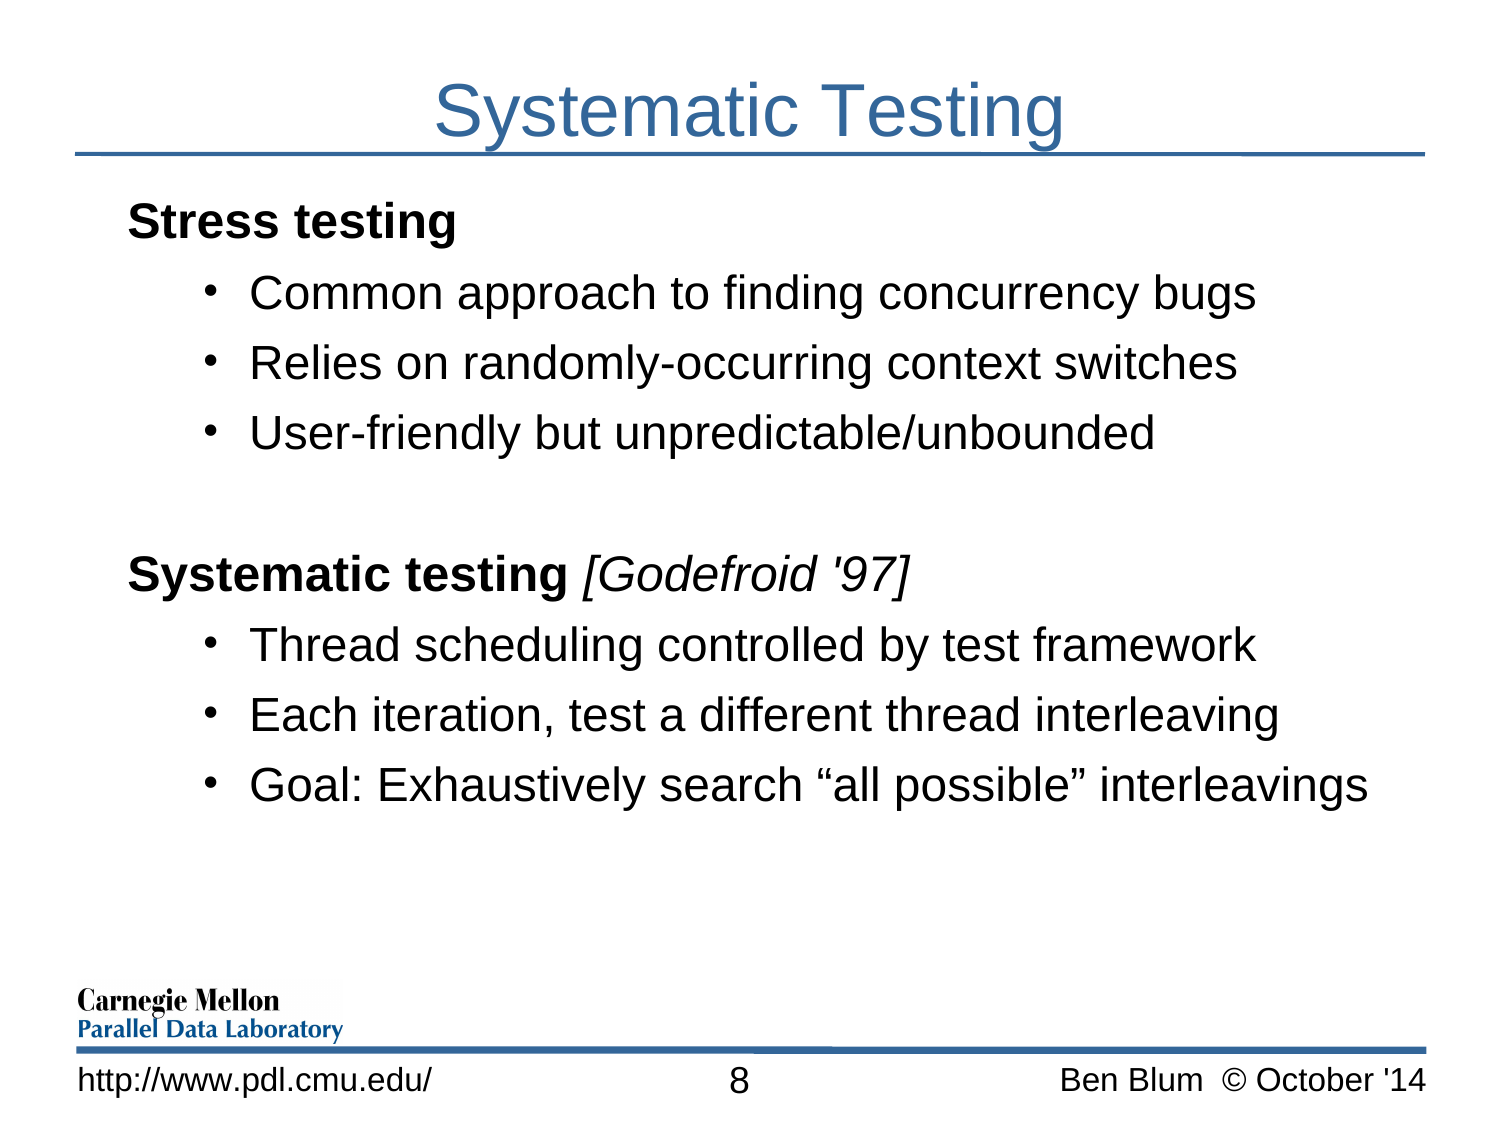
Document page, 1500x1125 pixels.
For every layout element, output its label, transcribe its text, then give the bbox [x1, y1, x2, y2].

picture [77, 979, 343, 1044]
list Stress testing Common approach to finding concurrency bugs Relies on randomly-occurring context switches User-friendly but unpredictable/unbounded Systematic testing [Godefroid '97] Thread scheduling controlled by test framework Each iteration, test a different thread interleaving Goal: Exhaustively search “all possible” interleavings [112, 181, 1426, 938]
title Systematic Testing [112, 49, 1388, 163]
